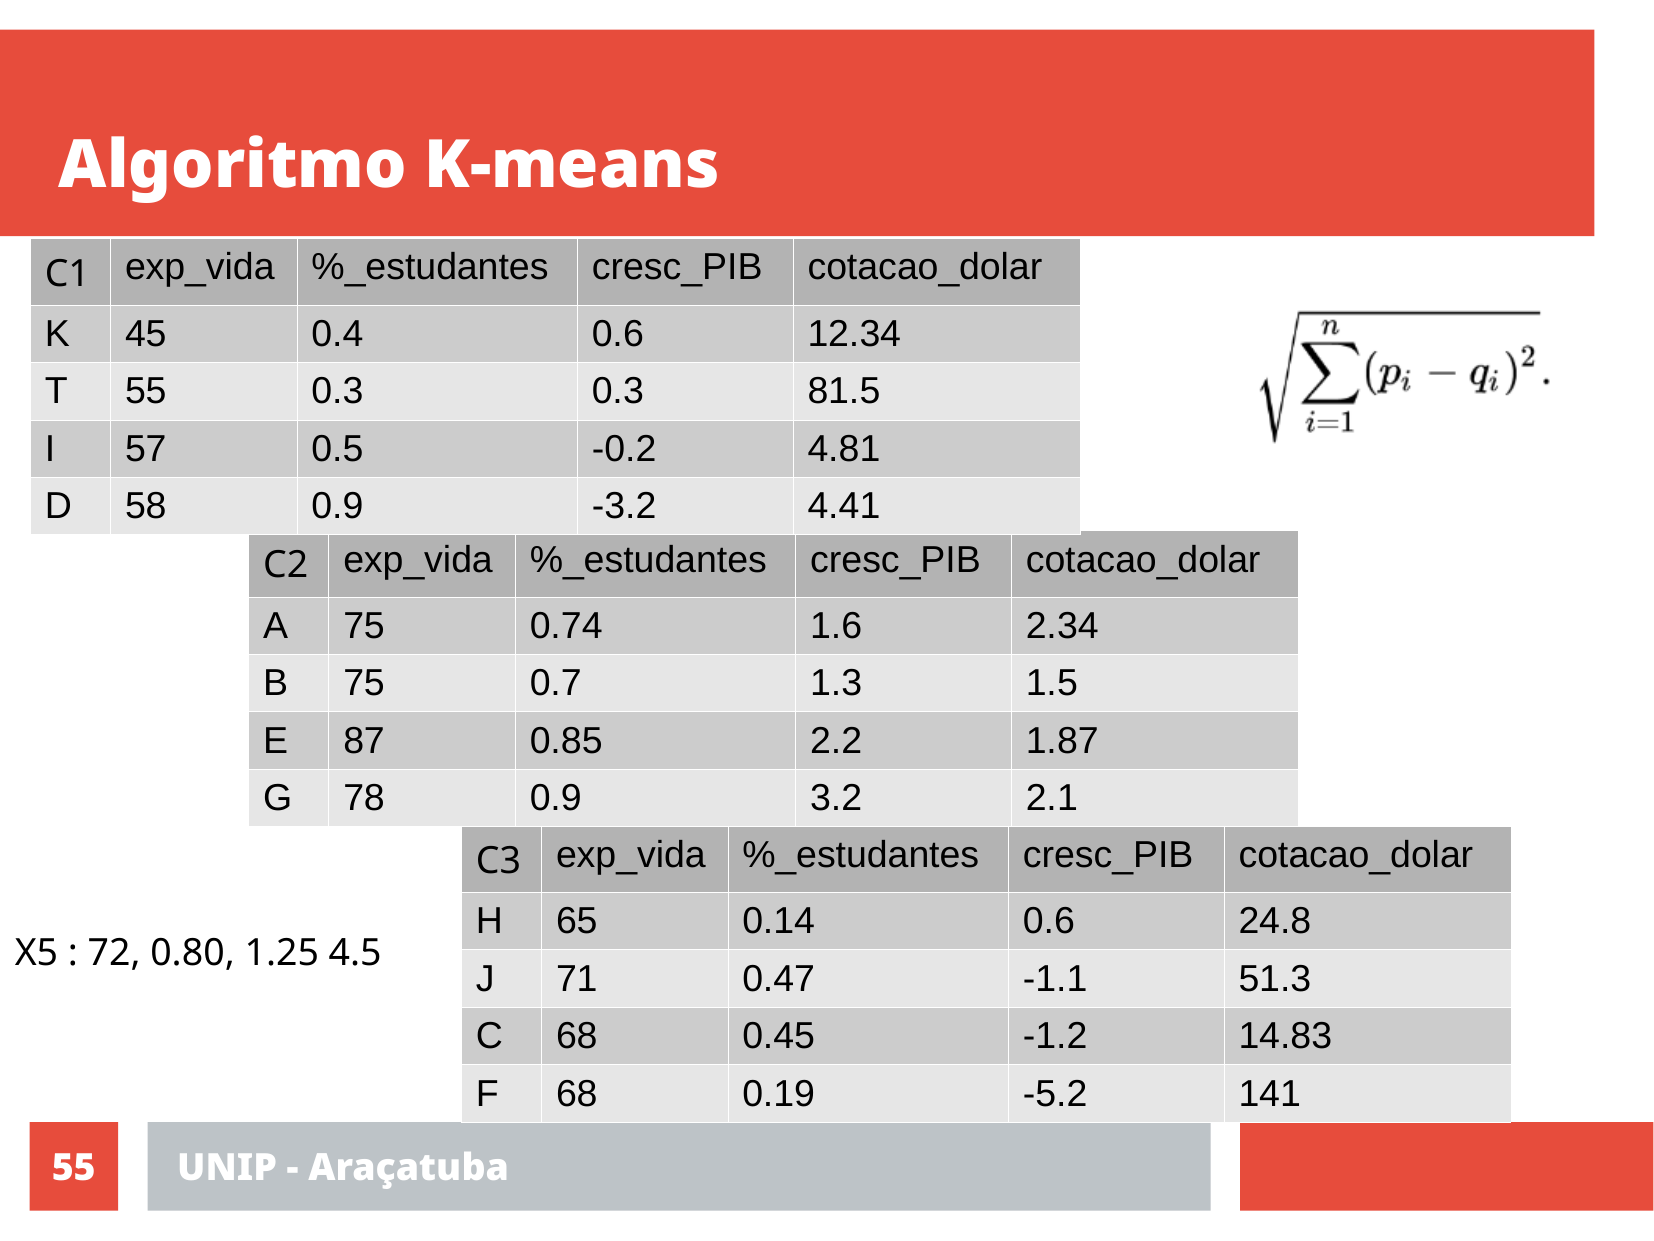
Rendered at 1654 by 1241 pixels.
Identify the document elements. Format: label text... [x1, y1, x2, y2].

table_cell 2.34 [1012, 598, 1298, 654]
table_header %_estudantes [298, 239, 577, 305]
table_cell F [462, 1065, 541, 1122]
table_cell 65 [542, 893, 728, 949]
table_cell 14.83 [1225, 1008, 1511, 1064]
table_cell J [483, 968, 487, 989]
table_cell 51.3 [1225, 950, 1511, 1007]
table_header cresc_PIB [578, 239, 793, 305]
table_header C1 [31, 239, 110, 305]
table_header %_estudantes [516, 535, 795, 597]
table_cell J [483, 950, 541, 1007]
table_header C3 [462, 827, 541, 892]
table_cell 75 [329, 655, 515, 711]
table_cell 4.41 [794, 478, 1080, 534]
table_cell 3.2 [796, 770, 1011, 826]
table_cell 0.74 [516, 598, 795, 654]
table_header cresc_PIB [1009, 827, 1224, 892]
table_cell 0.9 [516, 770, 795, 826]
table_cell 78 [329, 770, 515, 826]
table_cell -3.2 [578, 478, 793, 534]
table_header cotacao_dolar [794, 239, 1080, 305]
table_cell -5.2 [1009, 1065, 1224, 1122]
table_cell 55 [111, 363, 297, 420]
table_cell 57 [111, 421, 297, 477]
table_cell 1.5 [1012, 655, 1298, 711]
table_cell H [462, 893, 541, 949]
table_cell 68 [542, 1008, 728, 1064]
table_cell 0.4 [298, 306, 577, 362]
table_cell -1.2 [1009, 1008, 1224, 1064]
table_cell 0.14 [729, 893, 1008, 949]
table_cell 141 [1225, 1065, 1511, 1122]
table_cell 0.5 [298, 421, 577, 477]
table_cell 75 [329, 598, 515, 654]
table_cell K [31, 306, 110, 362]
title Algoritmo K-means [59, 59, 1595, 207]
table_cell 68 [542, 1065, 728, 1122]
table_cell 0.7 [516, 655, 795, 711]
picture [1254, 281, 1567, 472]
table_cell 1.3 [796, 655, 1011, 711]
table_cell 0.6 [578, 306, 793, 362]
table_cell 1.6 [796, 598, 1011, 654]
table_cell 0.19 [729, 1065, 1008, 1122]
table_cell B [249, 655, 328, 711]
table_cell 0.9 [298, 478, 577, 534]
table_header %_estudantes [729, 827, 1008, 892]
table_cell 87 [329, 712, 515, 769]
table_header exp_vida [329, 535, 515, 597]
table_header cotacao_dolar [1225, 827, 1511, 892]
table_header exp_vida [542, 827, 728, 892]
table_cell 2.1 [1012, 770, 1298, 826]
table_header cotacao_dolar [1012, 531, 1298, 597]
table_cell 12.34 [794, 306, 1080, 362]
table_cell I [31, 421, 110, 477]
table_cell 71 [542, 950, 728, 1007]
text_box X5 : 72, 0.80, 1.25 4.5 [0, 918, 483, 1021]
table_cell G [249, 770, 328, 826]
table_cell A [249, 598, 328, 654]
table_header C2 [249, 535, 328, 597]
table_cell -0.2 [578, 421, 793, 477]
table_header cresc_PIB [796, 535, 1011, 597]
table_cell C [462, 1008, 541, 1064]
table_cell 0.85 [516, 712, 795, 769]
table_cell 4.81 [794, 421, 1080, 477]
table_cell 2.2 [796, 712, 1011, 769]
table_cell D [31, 478, 110, 534]
table_cell E [249, 712, 328, 769]
table_cell 0.3 [298, 363, 577, 420]
table_cell 0.6 [1009, 893, 1224, 949]
table_header exp_vida [111, 239, 297, 305]
table_cell T [31, 363, 110, 420]
table_cell 1.87 [1012, 712, 1298, 769]
table_cell 58 [111, 478, 297, 534]
table_cell 0.3 [578, 363, 793, 420]
table_cell 24.8 [1225, 893, 1511, 949]
table_cell 0.47 [729, 950, 1008, 1007]
table_cell 45 [111, 306, 297, 362]
table_cell -1.1 [1009, 950, 1224, 1007]
table_cell 0.45 [729, 1008, 1008, 1064]
table_cell 81.5 [794, 363, 1080, 420]
